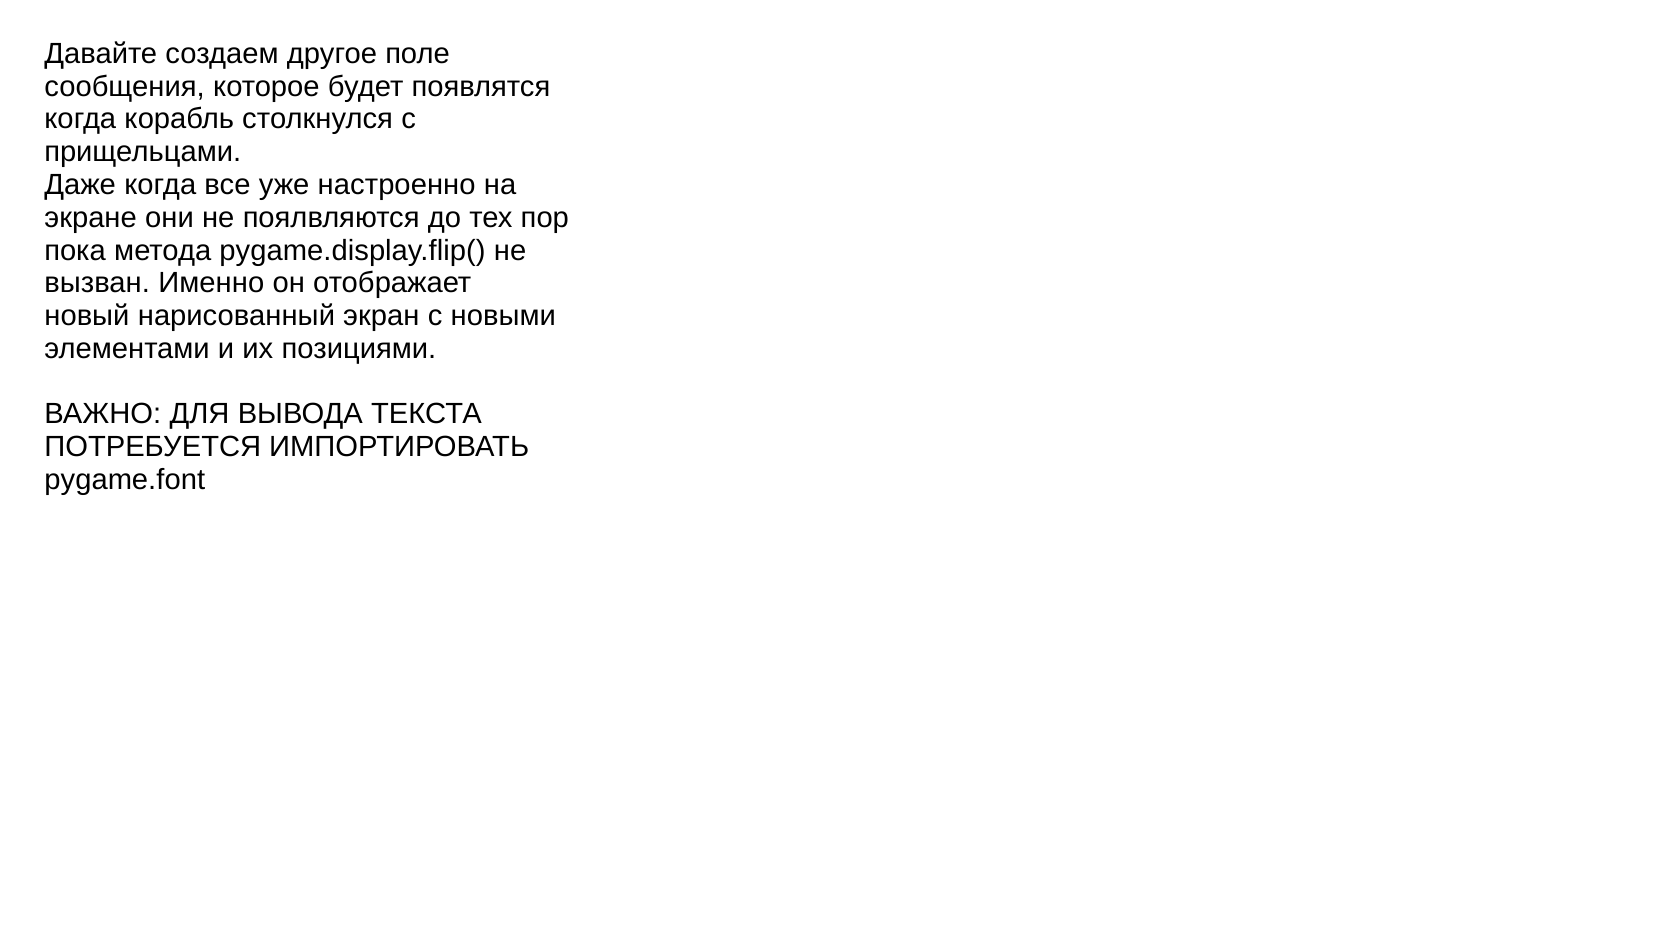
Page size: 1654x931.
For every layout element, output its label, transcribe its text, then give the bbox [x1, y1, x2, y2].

text_box Давайте создаем другое поле сообщения, которое будет появлятся когда корабль столкнулся с прищельцами. Даже когда все уже настроенно на экране они не поялвляются до тех пор пока метода pygame.display.flip() не вызван. Именно он отображает новый нарисованный экран с новыми элементами и их позициями. ВАЖНО: ДЛЯ ВЫВОДА ТЕКСТА ПОТРЕБУЕТСЯ ИМПОРТИРОВАТЬ pygame.font [29, 29, 621, 562]
